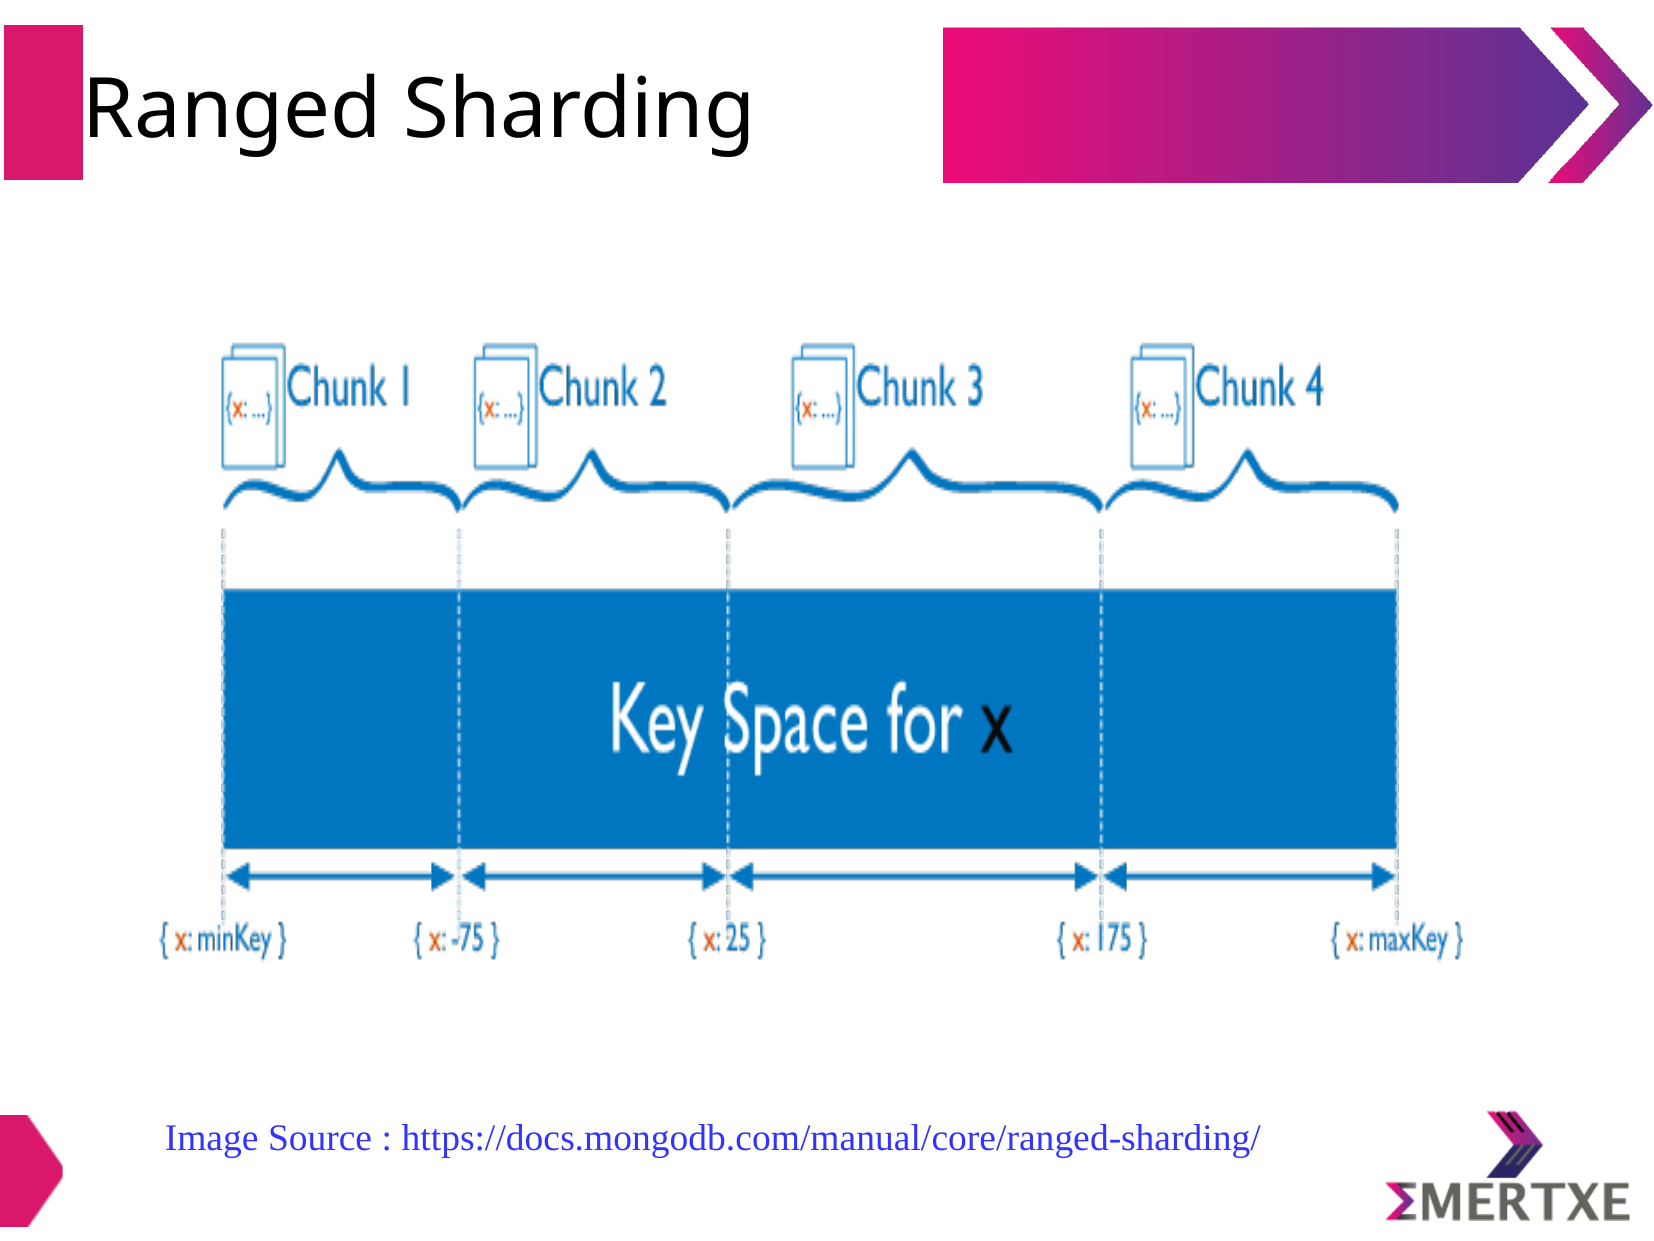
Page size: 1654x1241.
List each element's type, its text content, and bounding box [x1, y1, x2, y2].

picture [135, 299, 1486, 1006]
picture [1385, 1107, 1631, 1221]
picture [1571, 27, 1653, 183]
text_box Image Source : https://docs.mongodb.com/manual/core/ranged-sharding/ [150, 1110, 1396, 1167]
title Ranged Sharding [82, 2, 1571, 210]
